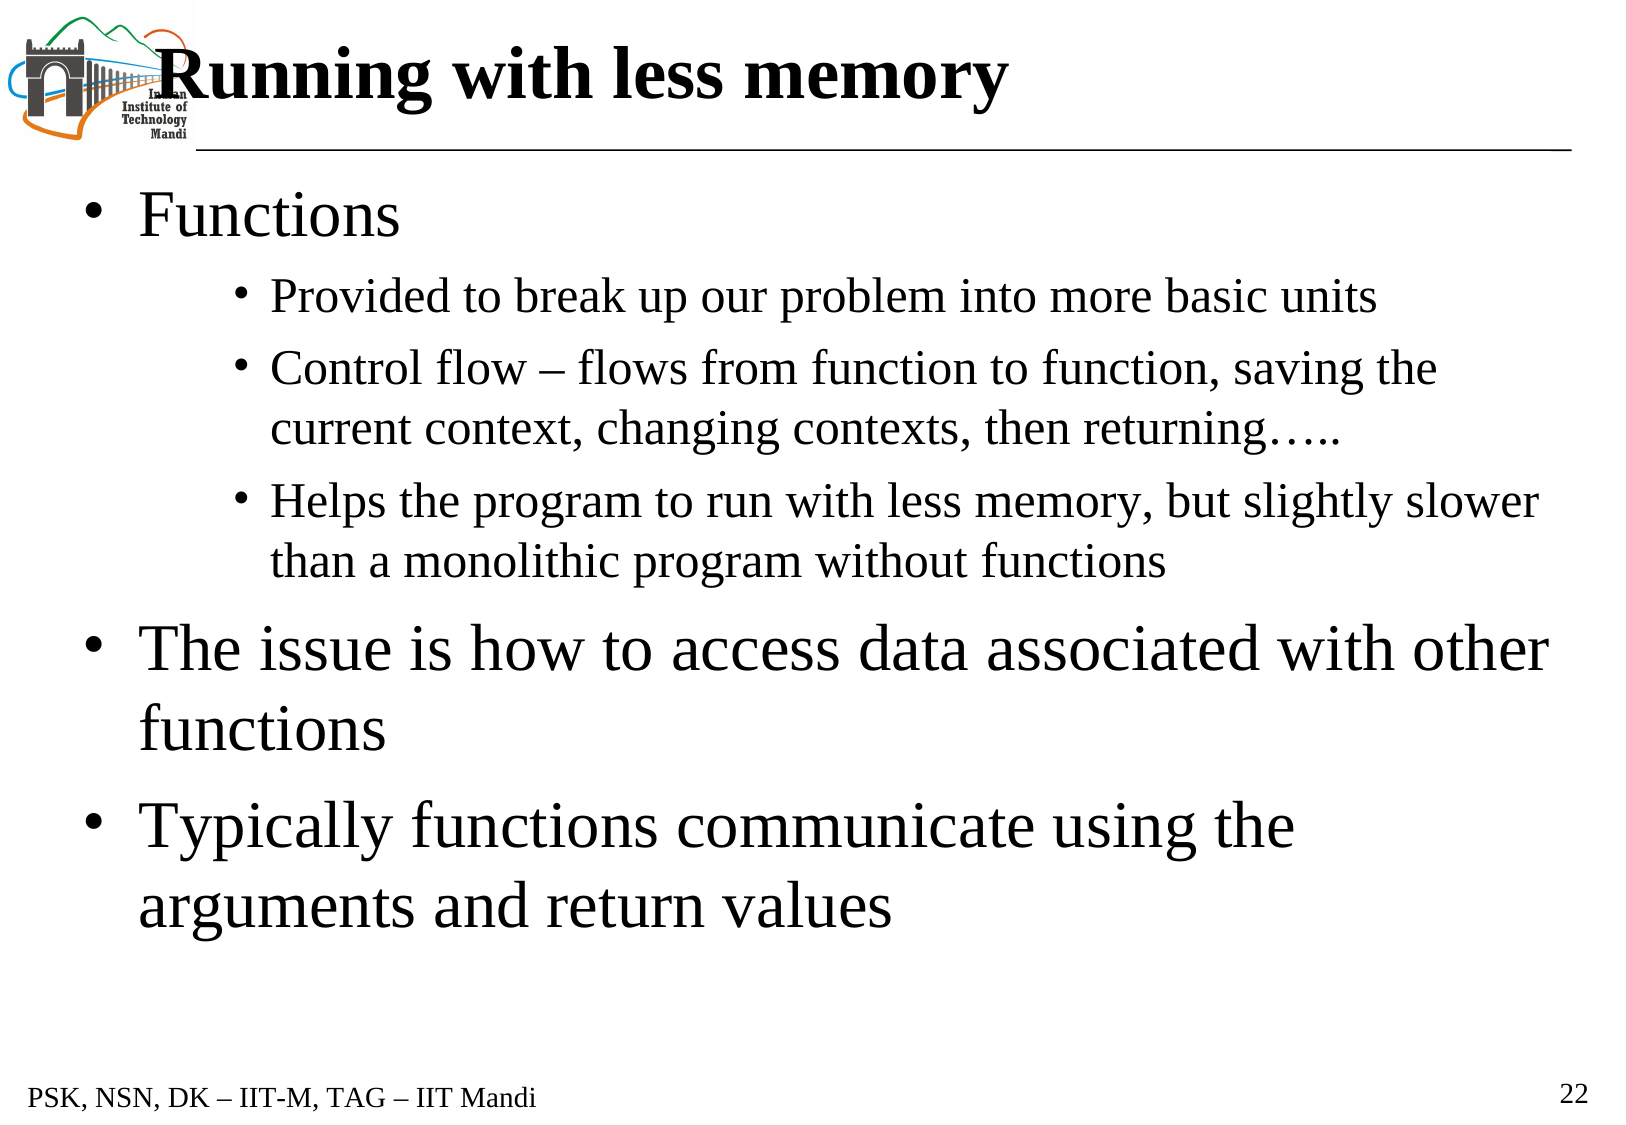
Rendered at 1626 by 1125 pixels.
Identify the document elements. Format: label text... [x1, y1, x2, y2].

list Functions Provided to break up our problem into more basic units Control flow – flows from function to function, saving the current context, changing contexts, then returning….. Helps the program to run with less memory, but slightly slower than a monolithic program without functions The issue is how to access data associated with other functions Typically functions communicate using the arguments and return values [67, 162, 1571, 1025]
title Running with less memory [139, 0, 1581, 138]
picture [1, 0, 196, 156]
